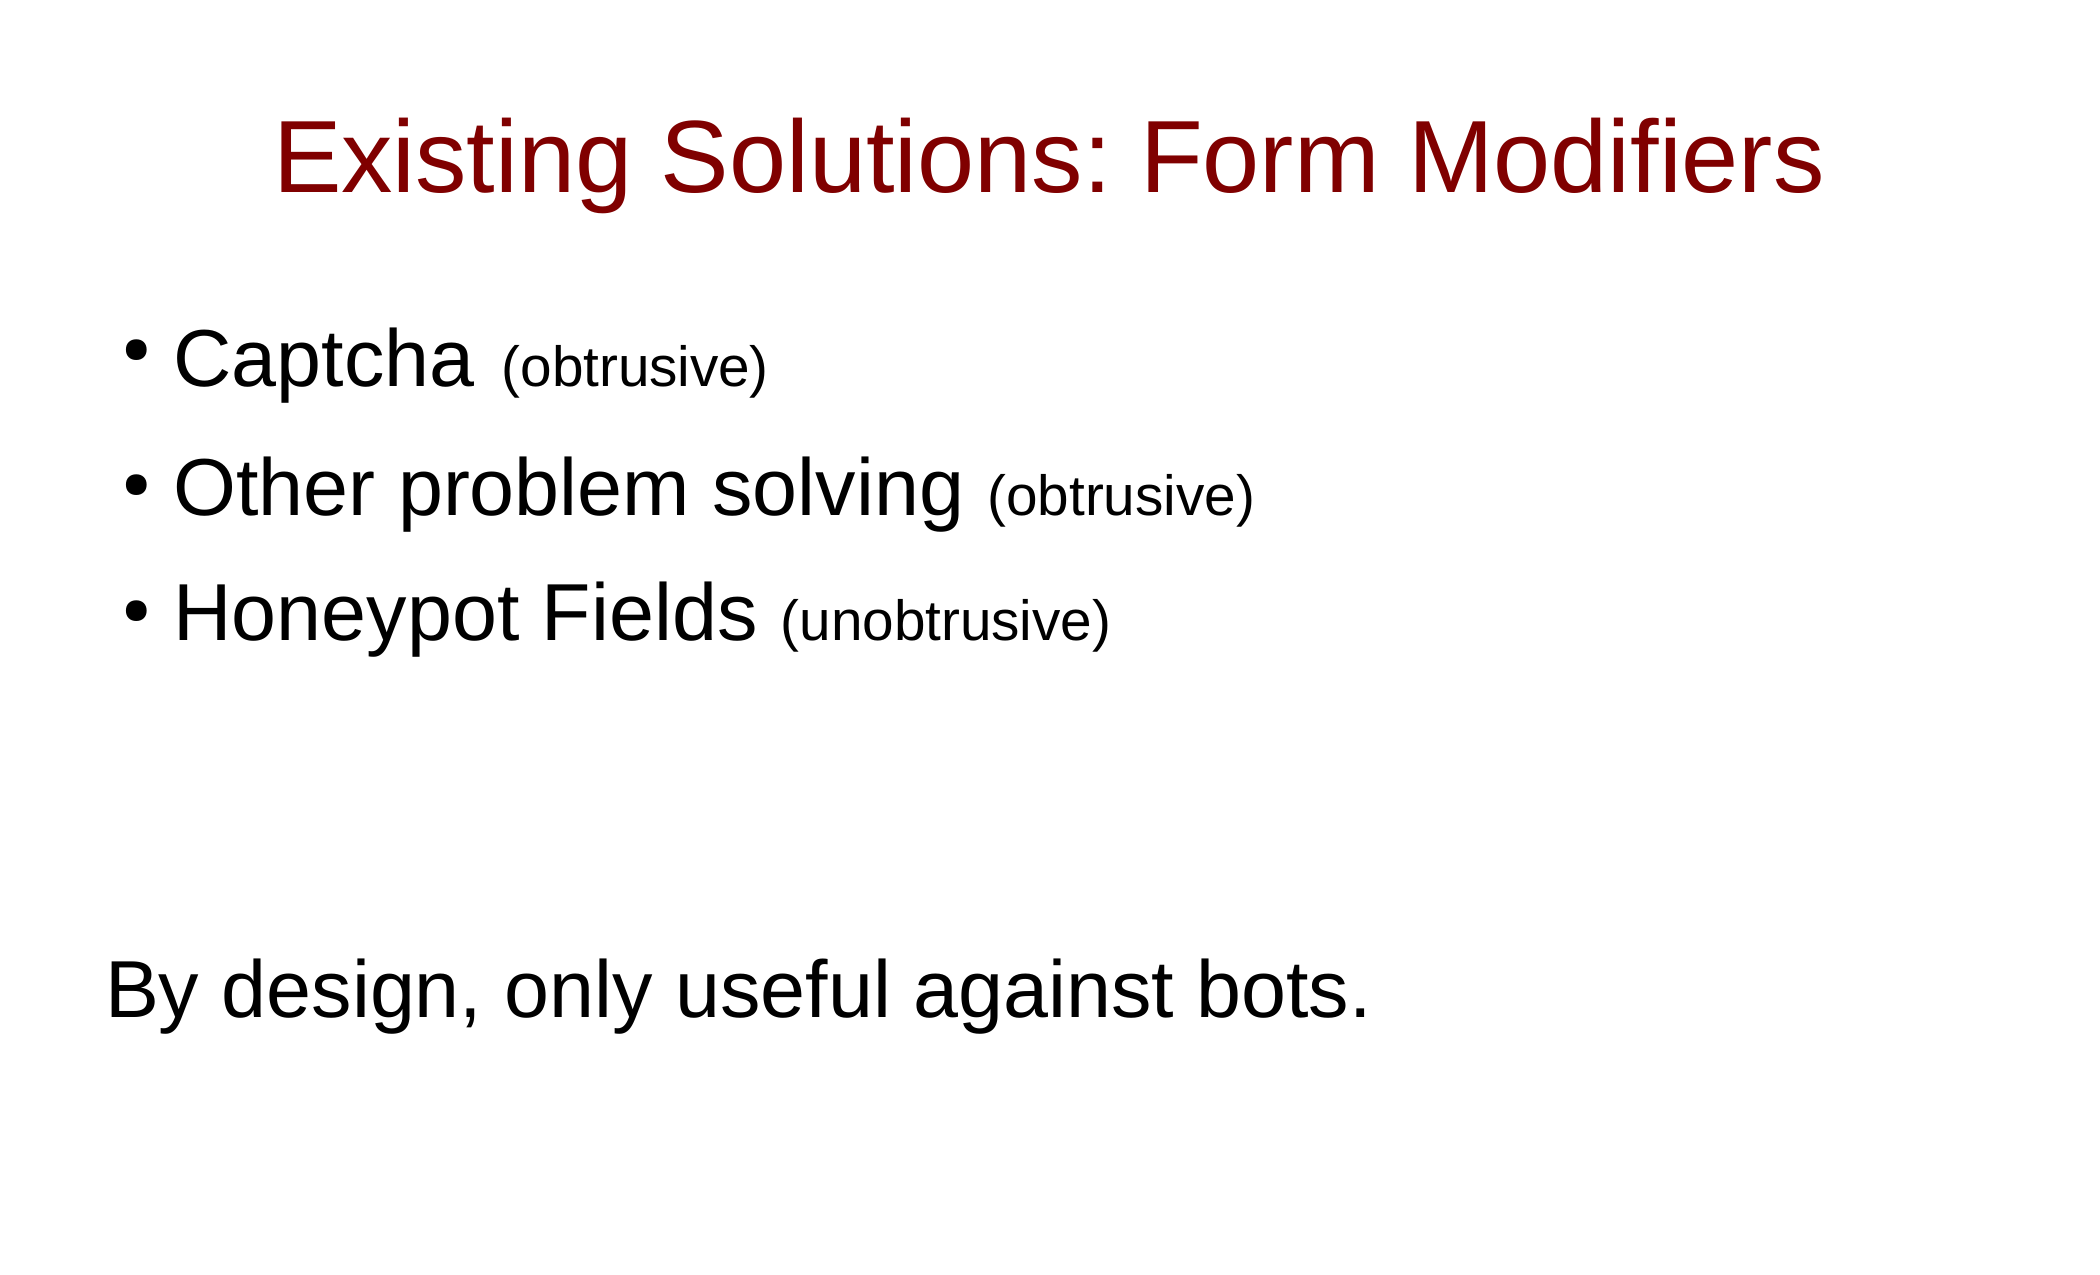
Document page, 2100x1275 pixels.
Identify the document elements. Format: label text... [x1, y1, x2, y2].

title Existing Solutions: Form Modifiers [105, 50, 1995, 264]
list Captcha (obtrusive) Other problem solving (obtrusive) Honeypot Fields (unobtrusive) By design, only useful against bots. [105, 298, 1953, 1038]
